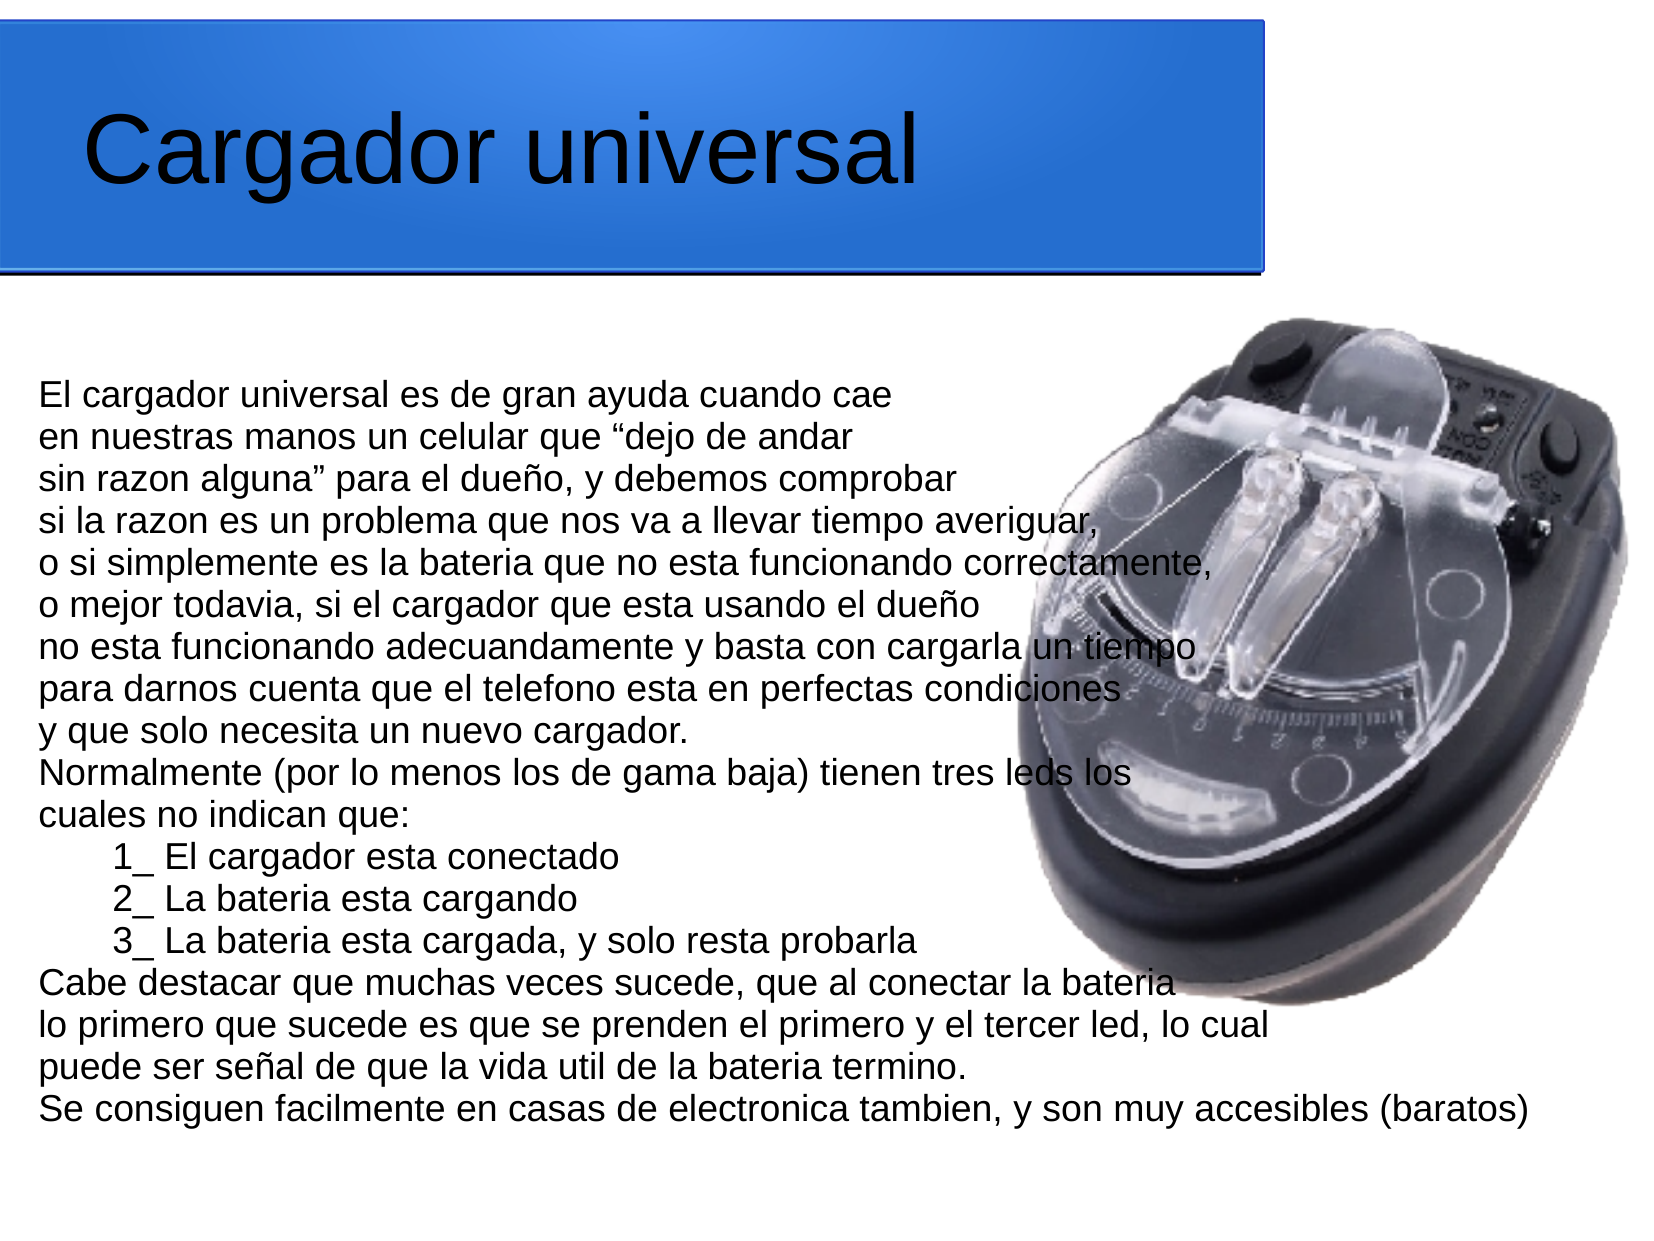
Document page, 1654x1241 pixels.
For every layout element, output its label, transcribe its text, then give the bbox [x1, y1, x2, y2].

picture [956, 295, 1654, 1028]
title Cargador universal [82, 47, 1235, 252]
text_box El cargador universal es de gran ayuda cuando cae en nuestras manos un celular que “dejo de andar sin razon alguna” para el dueño, y debemos comprobar si la razon es un problema que nos va a llevar tiempo averiguar, o si simplemente es la bateria que no esta funcionando correctamente, o mejor todavia, si el cargador que esta usando el dueño no esta funcionando adecuandamente y basta con cargarla un tiempo para darnos cuenta que el telefono esta en perfectas condiciones y que solo necesita un nuevo cargador. Normalmente (por lo menos los de gama baja) tienen tres leds los cuales no indican que: 1_ El cargador esta conectado 2_ La bateria esta cargando 3_ La bateria esta cargada, y solo resta probarla Cabe destacar que muchas veces sucede, que al conectar la bateria lo primero que sucede es que se prenden el primero y el tercer led, lo cual puede ser señal de que la vida util de la bateria termino. Se consiguen facilmente en casas de electronica tambien, y son muy accesibles (baratos) [23, 366, 1593, 1173]
